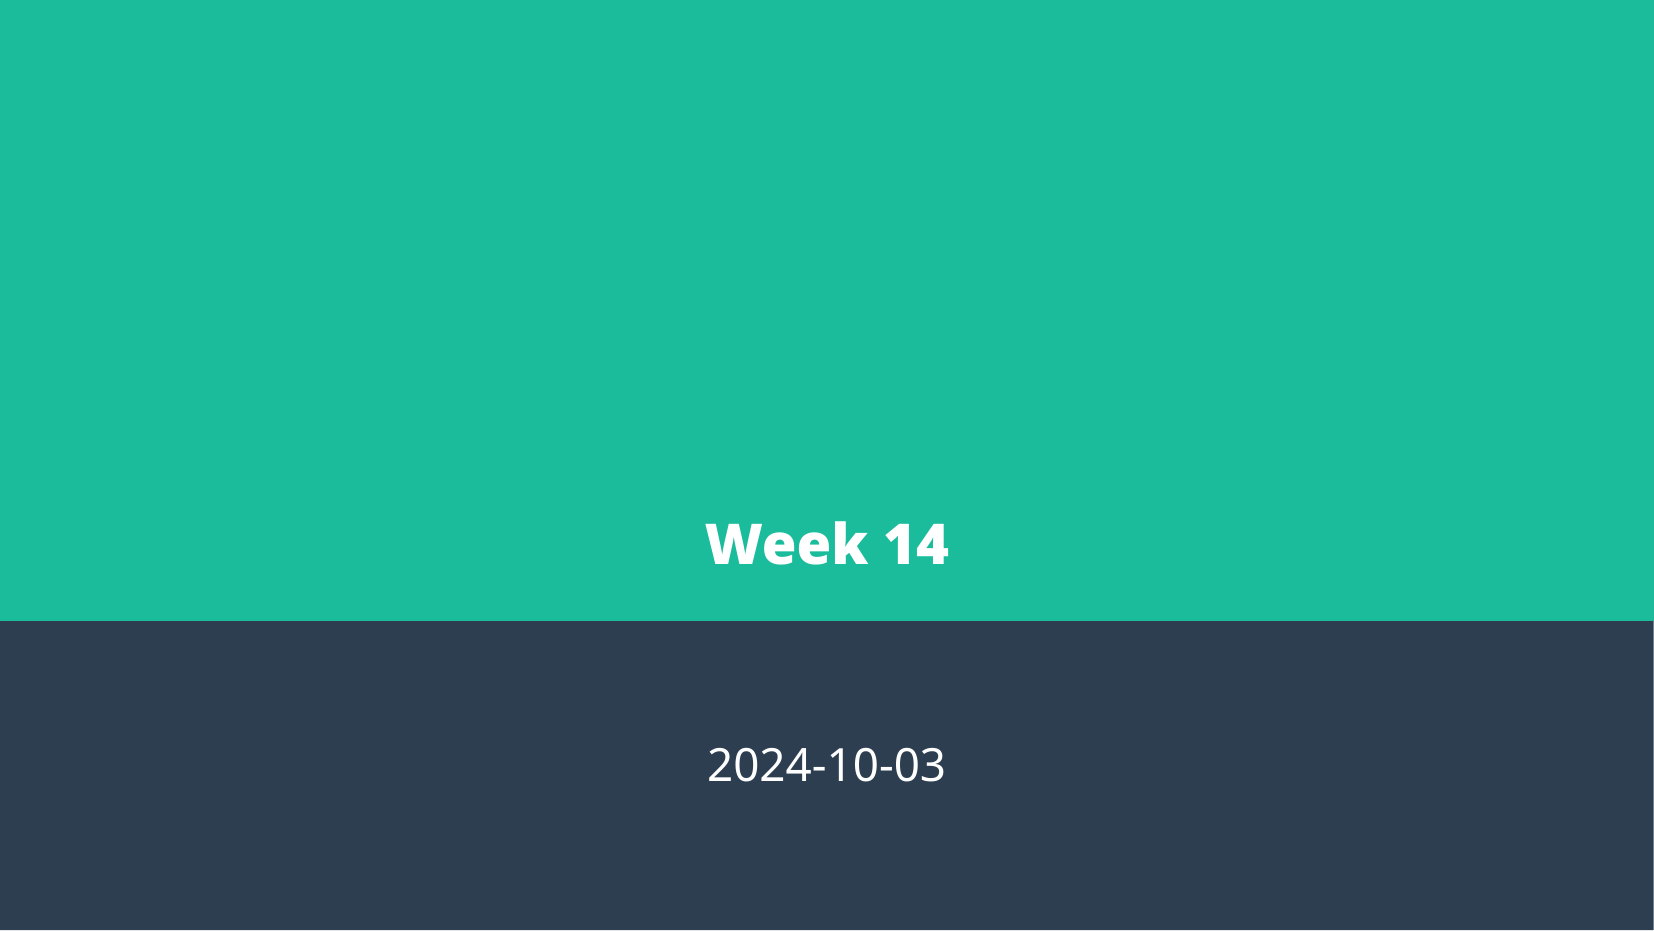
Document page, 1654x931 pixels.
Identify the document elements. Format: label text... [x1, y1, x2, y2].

title Week 14 [59, 465, 1595, 583]
subtitle 2024-10-03 [59, 642, 1595, 886]
